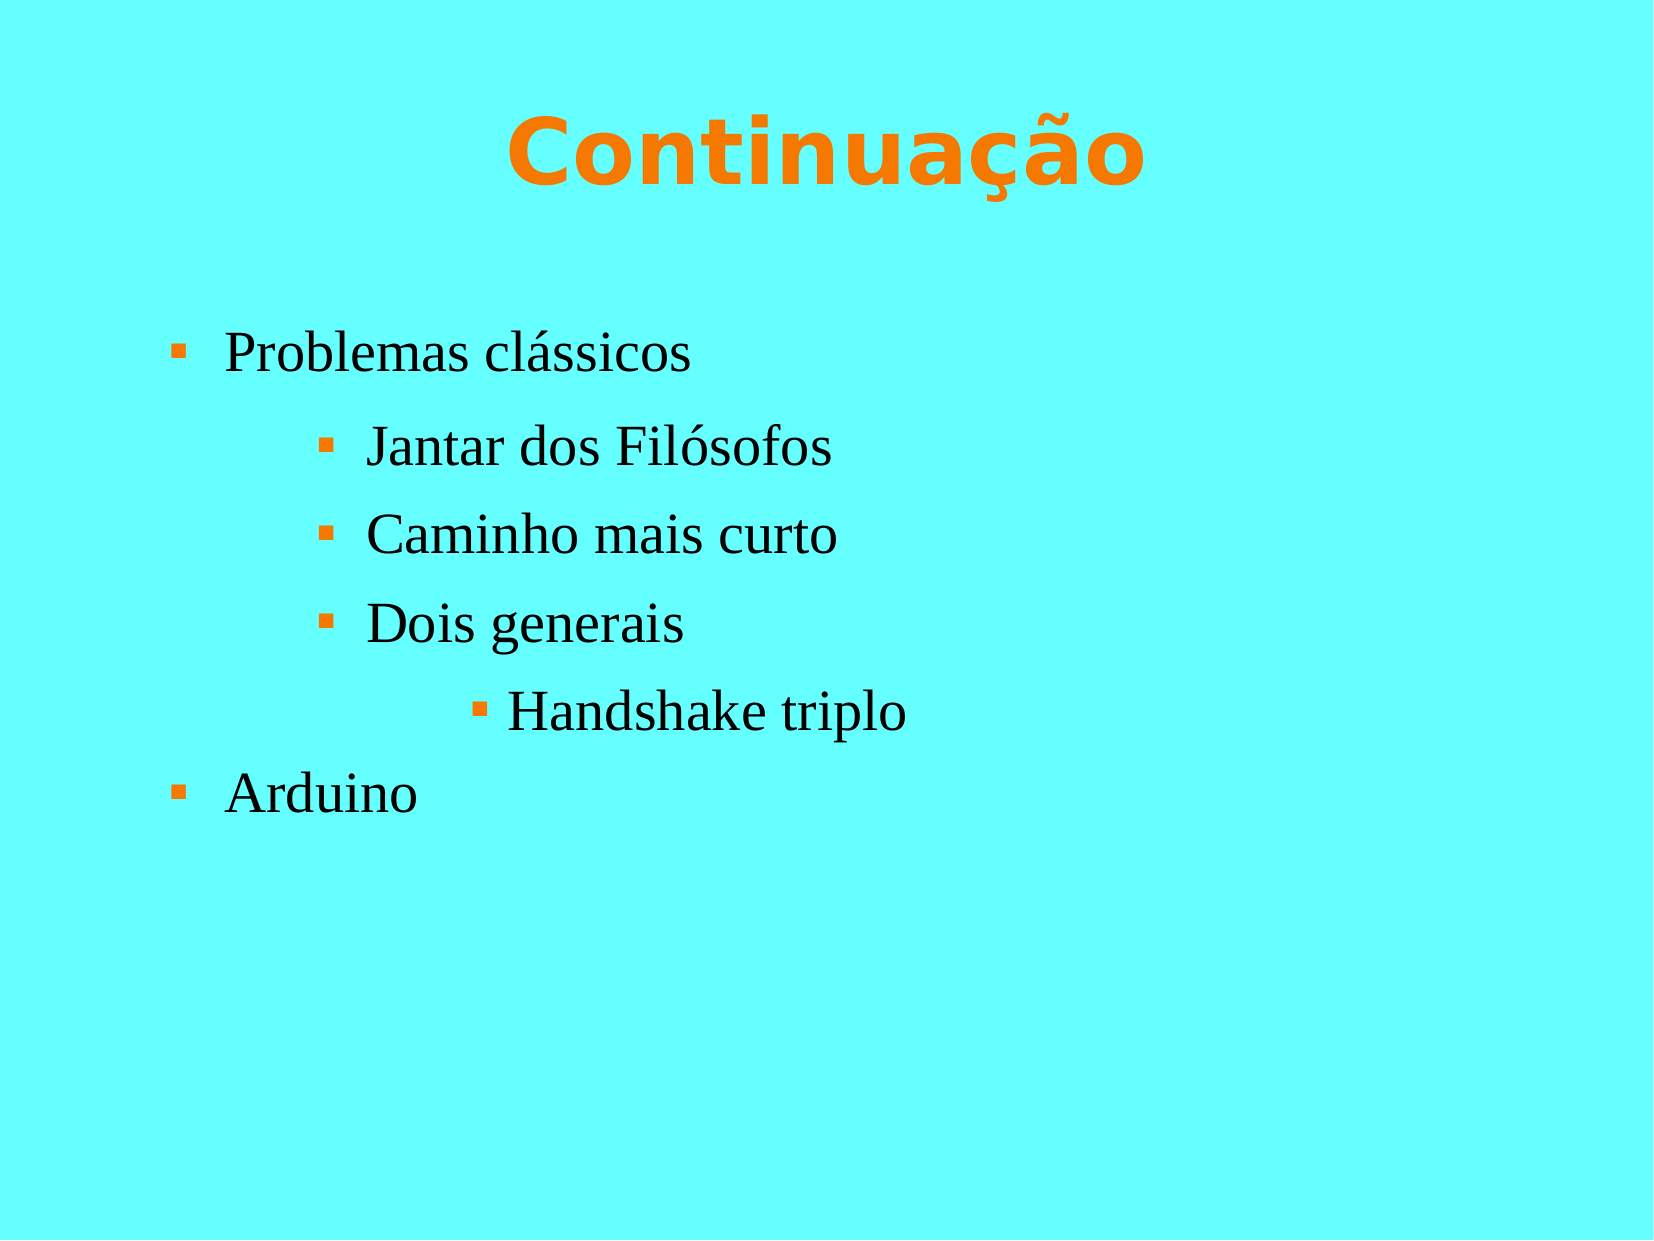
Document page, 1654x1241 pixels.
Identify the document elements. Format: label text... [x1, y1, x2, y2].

title Continuação [82, 49, 1571, 257]
list Problemas clássicos Jantar dos Filósofos Caminho mais curto Dois generais Handshake triplo Arduino [82, 319, 1571, 1241]
